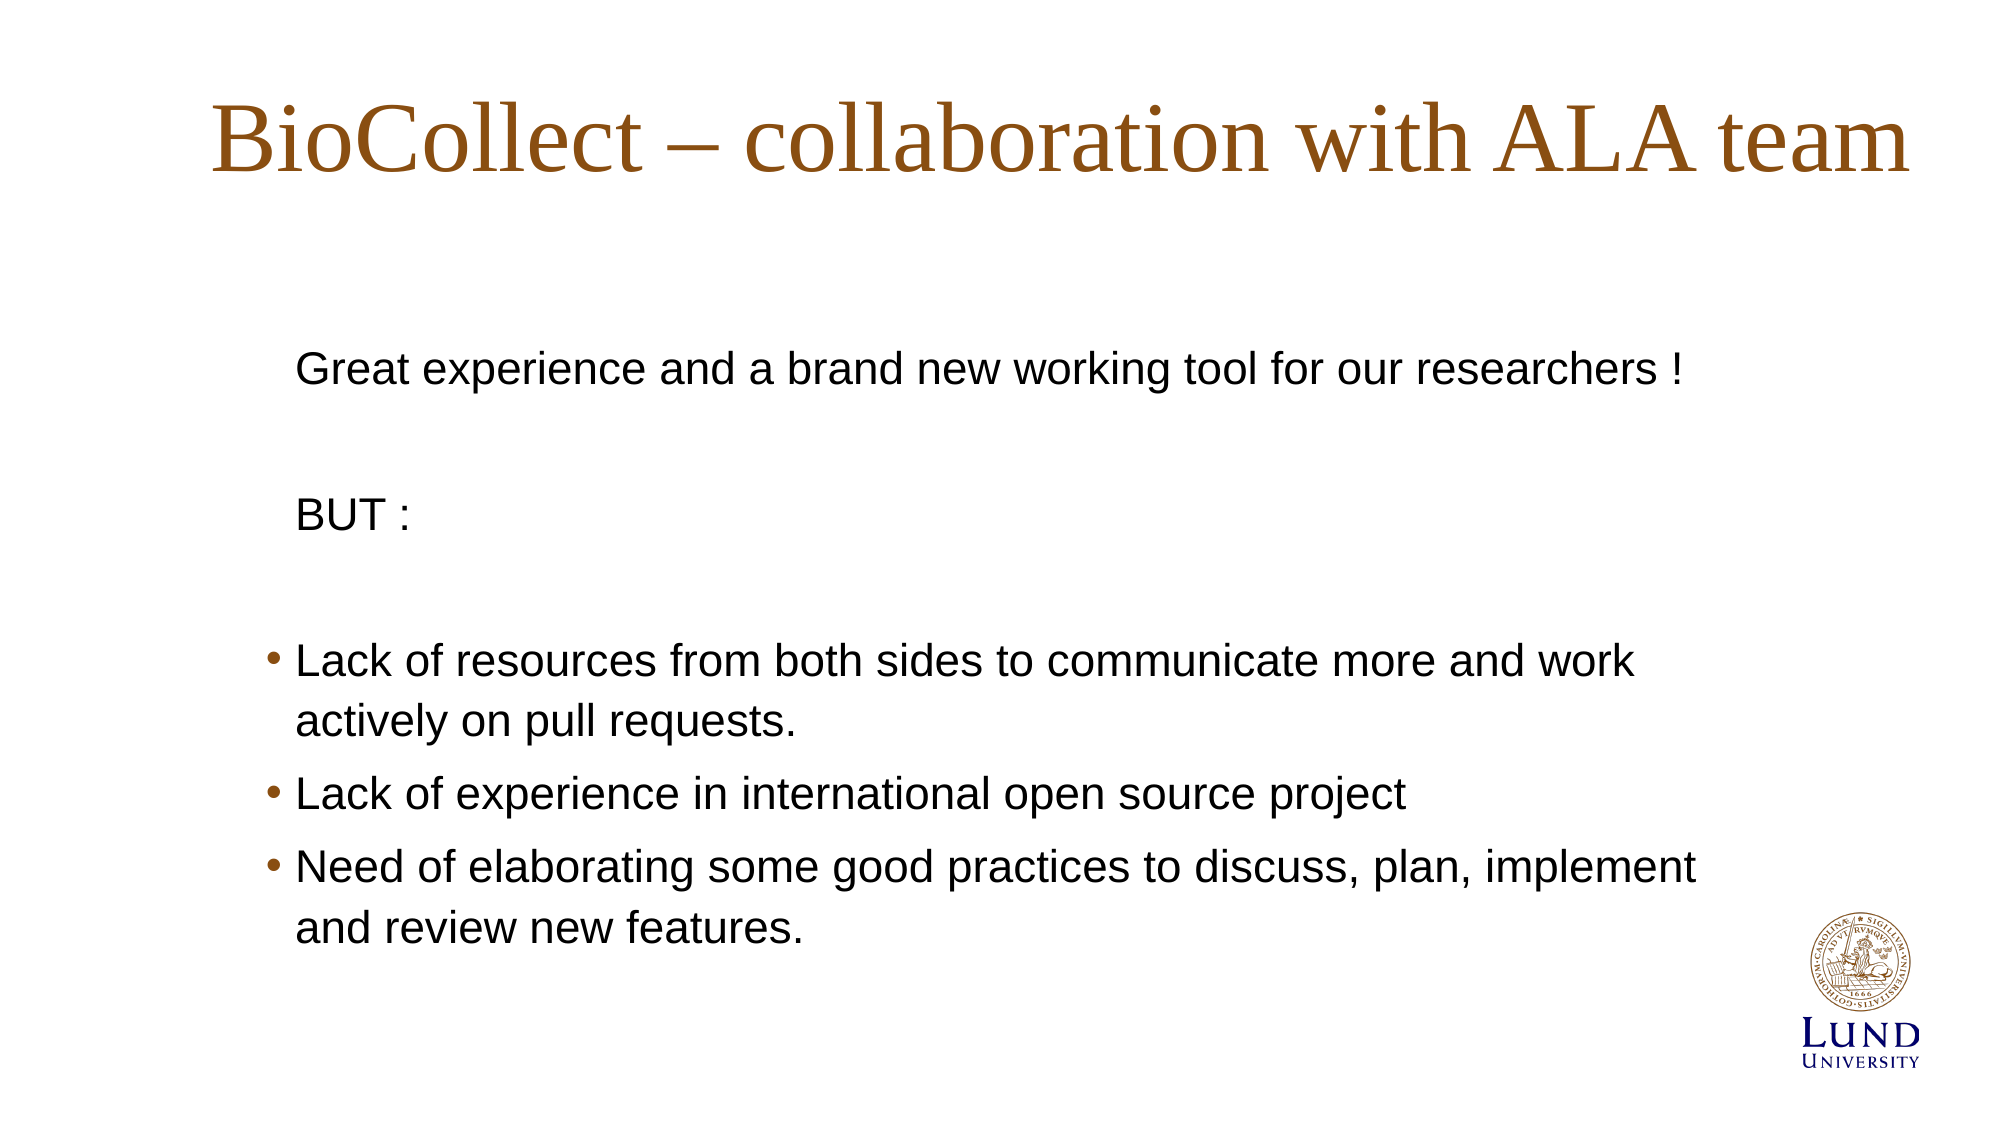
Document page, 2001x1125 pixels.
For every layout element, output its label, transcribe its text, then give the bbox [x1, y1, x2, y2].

list Great experience and a brand new working tool for our researchers ! BUT : Lack of resources from both sides to communicate more and work actively on pull requests. Lack of experience in international open source project Need of elaborating some good practices to discuss, plan, implement and review new features. [265, 265, 1713, 1006]
title BioCollect – collaboration with ALA team [210, 50, 1921, 240]
